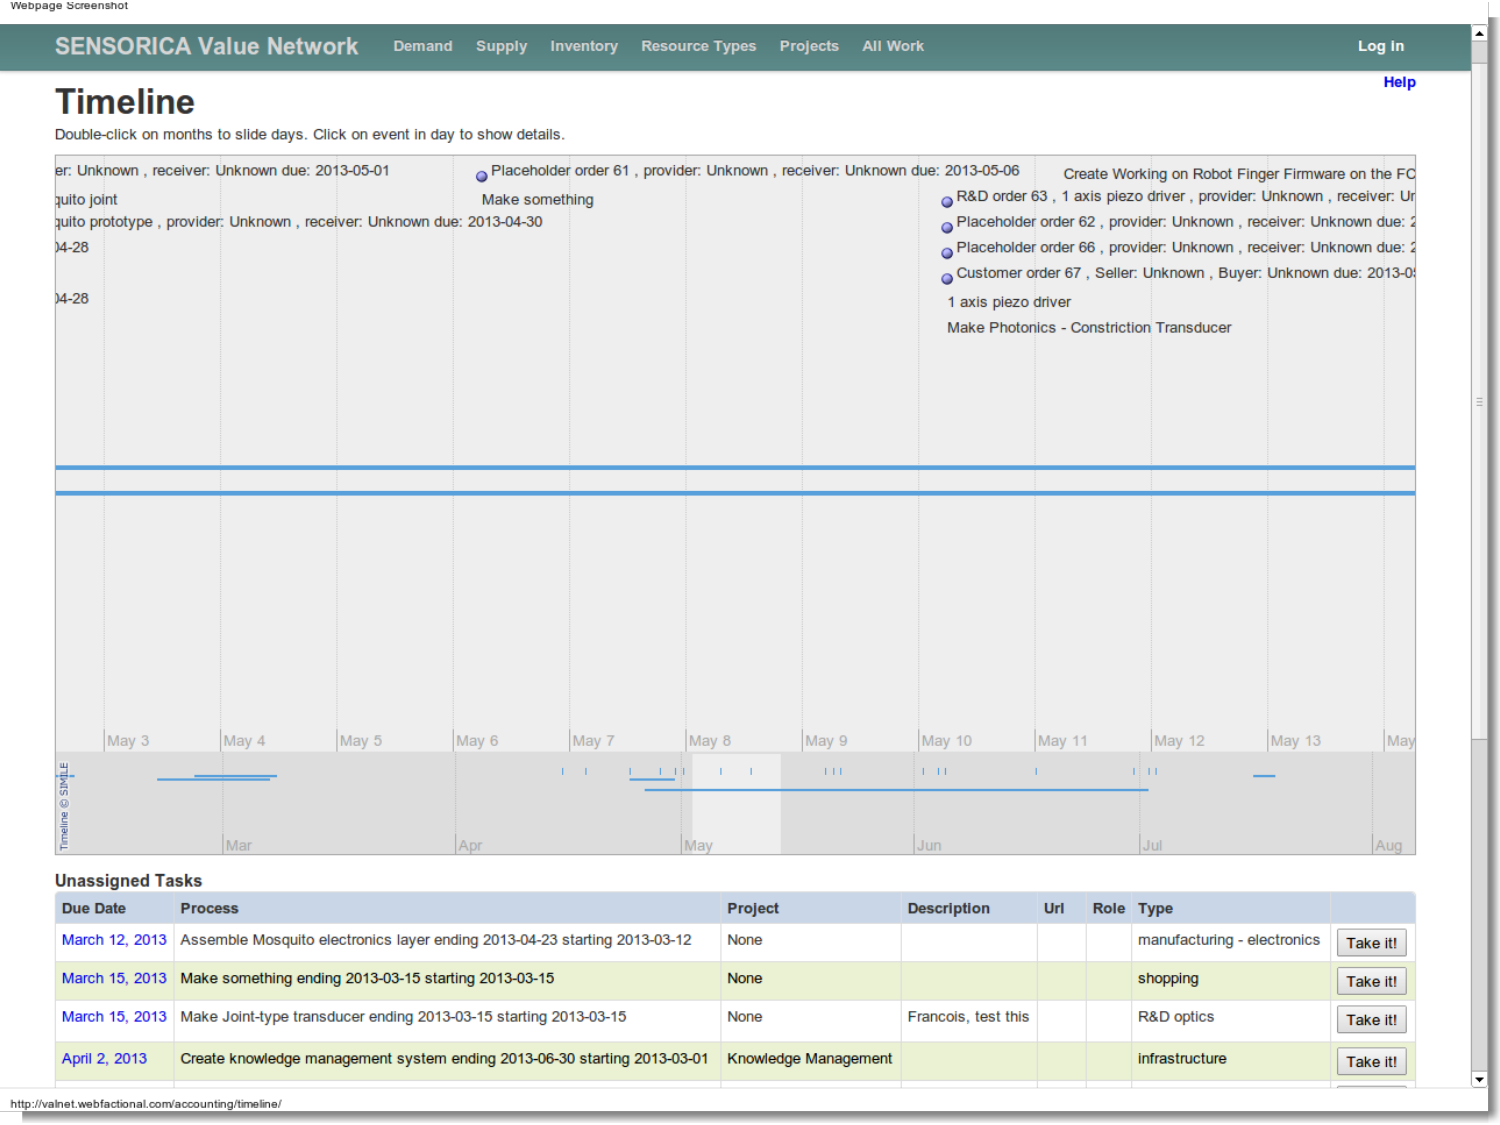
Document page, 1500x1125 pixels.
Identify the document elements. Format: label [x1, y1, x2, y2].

text_box [0, 2, 1500, 1123]
